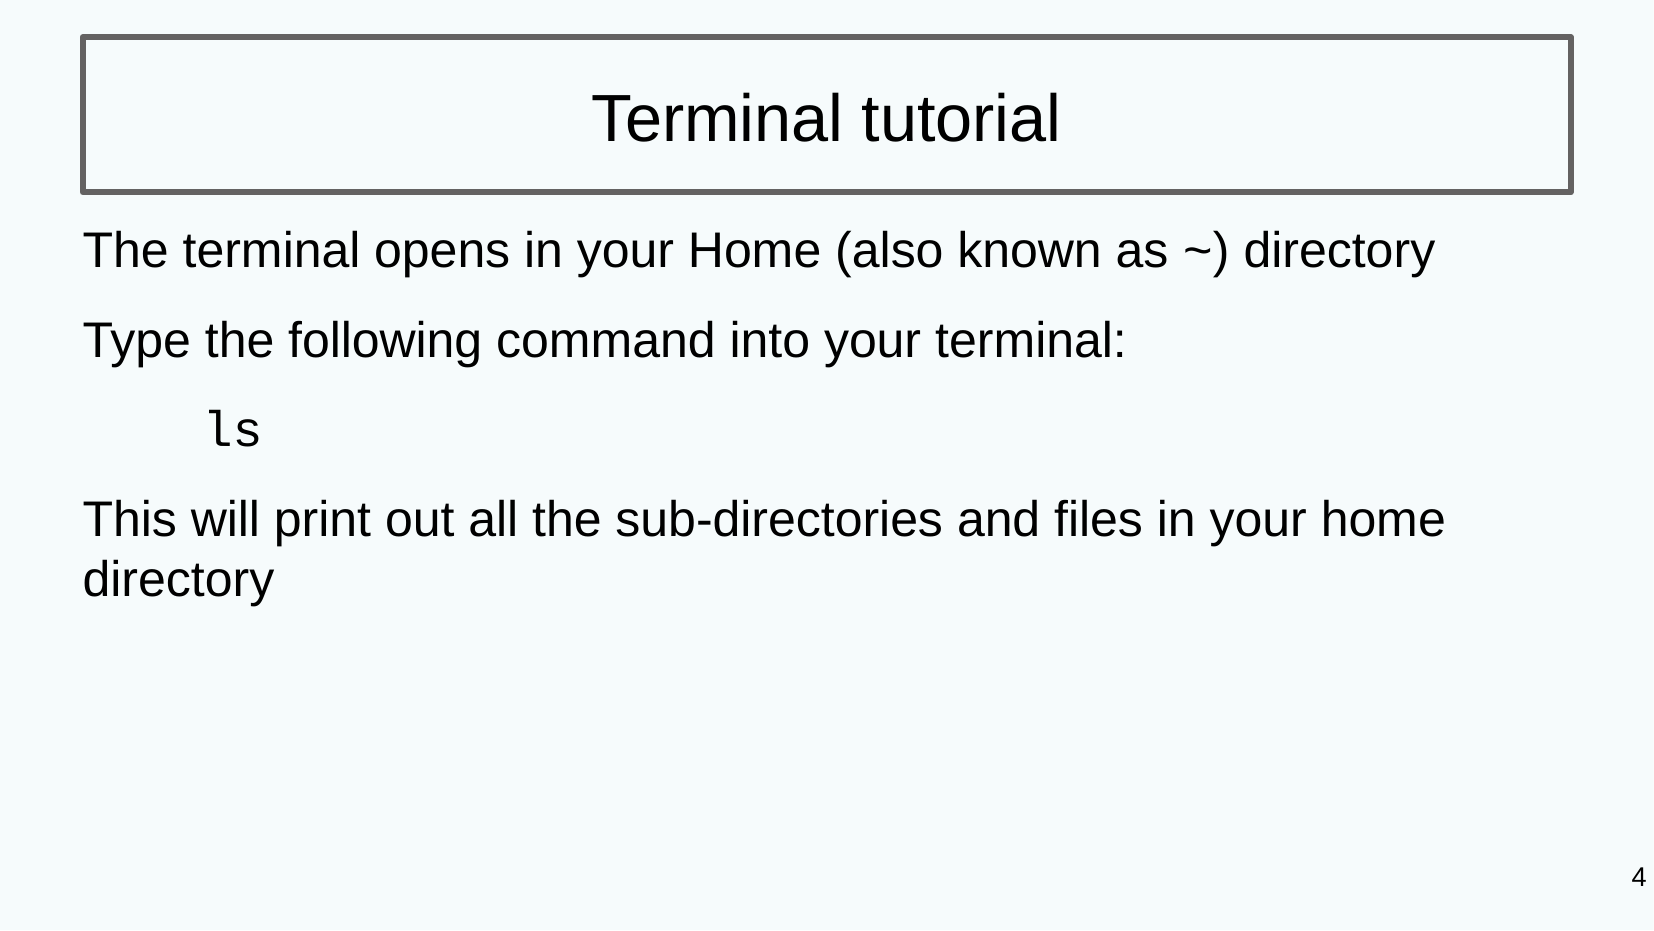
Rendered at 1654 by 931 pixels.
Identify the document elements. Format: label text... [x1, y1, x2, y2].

slide_number <number> [1547, 859, 1647, 931]
text_box The terminal opens in your Home (also known as ~) directory Type the following command into your terminal: ls This will print out all the sub-directories and files in your home directory [82, 217, 1571, 757]
text_box Terminal tutorial [82, 37, 1571, 193]
